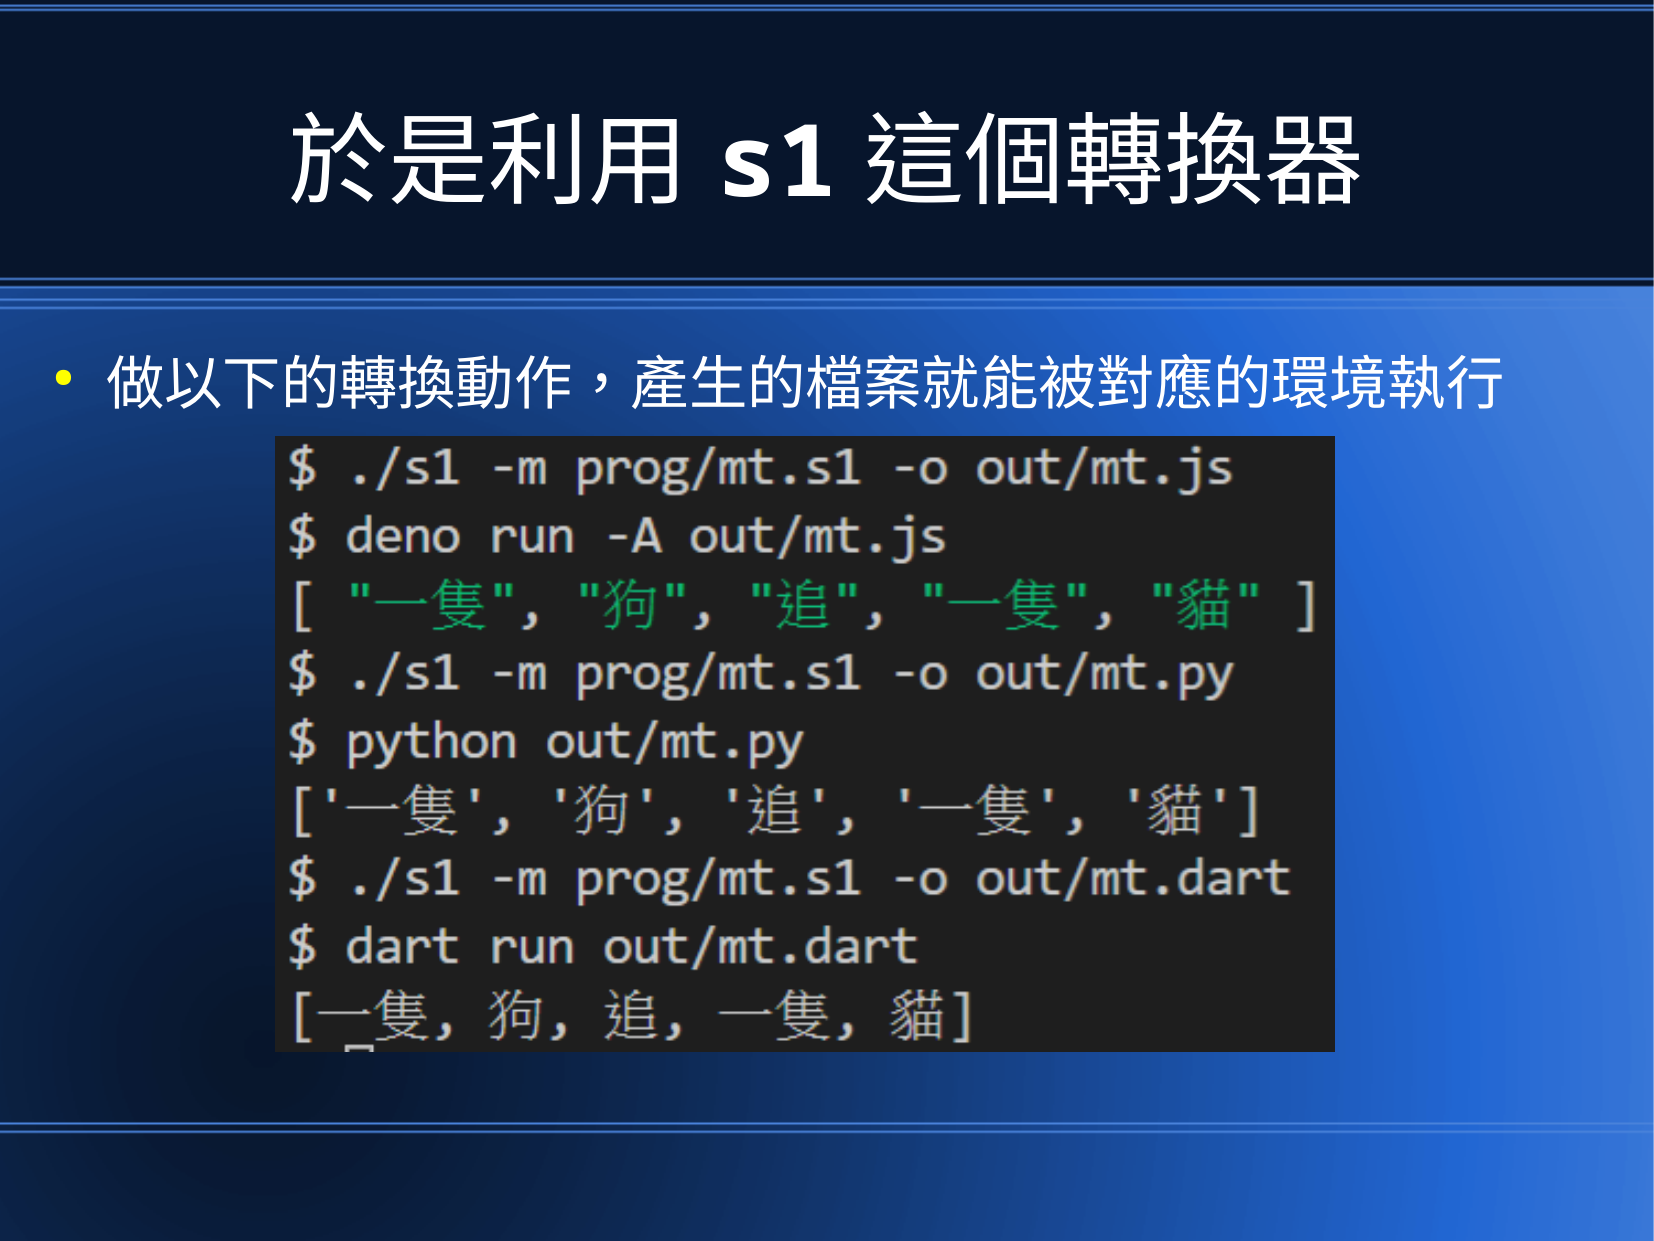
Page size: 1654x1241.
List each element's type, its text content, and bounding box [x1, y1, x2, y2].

list 做以下的轉換動作，產生的檔案就能被對應的環境執行 [35, 295, 1630, 1241]
picture [0, 0, 1654, 1241]
title 於是利用s1這個轉換器 [82, 49, 1571, 257]
picture [275, 436, 1335, 1052]
